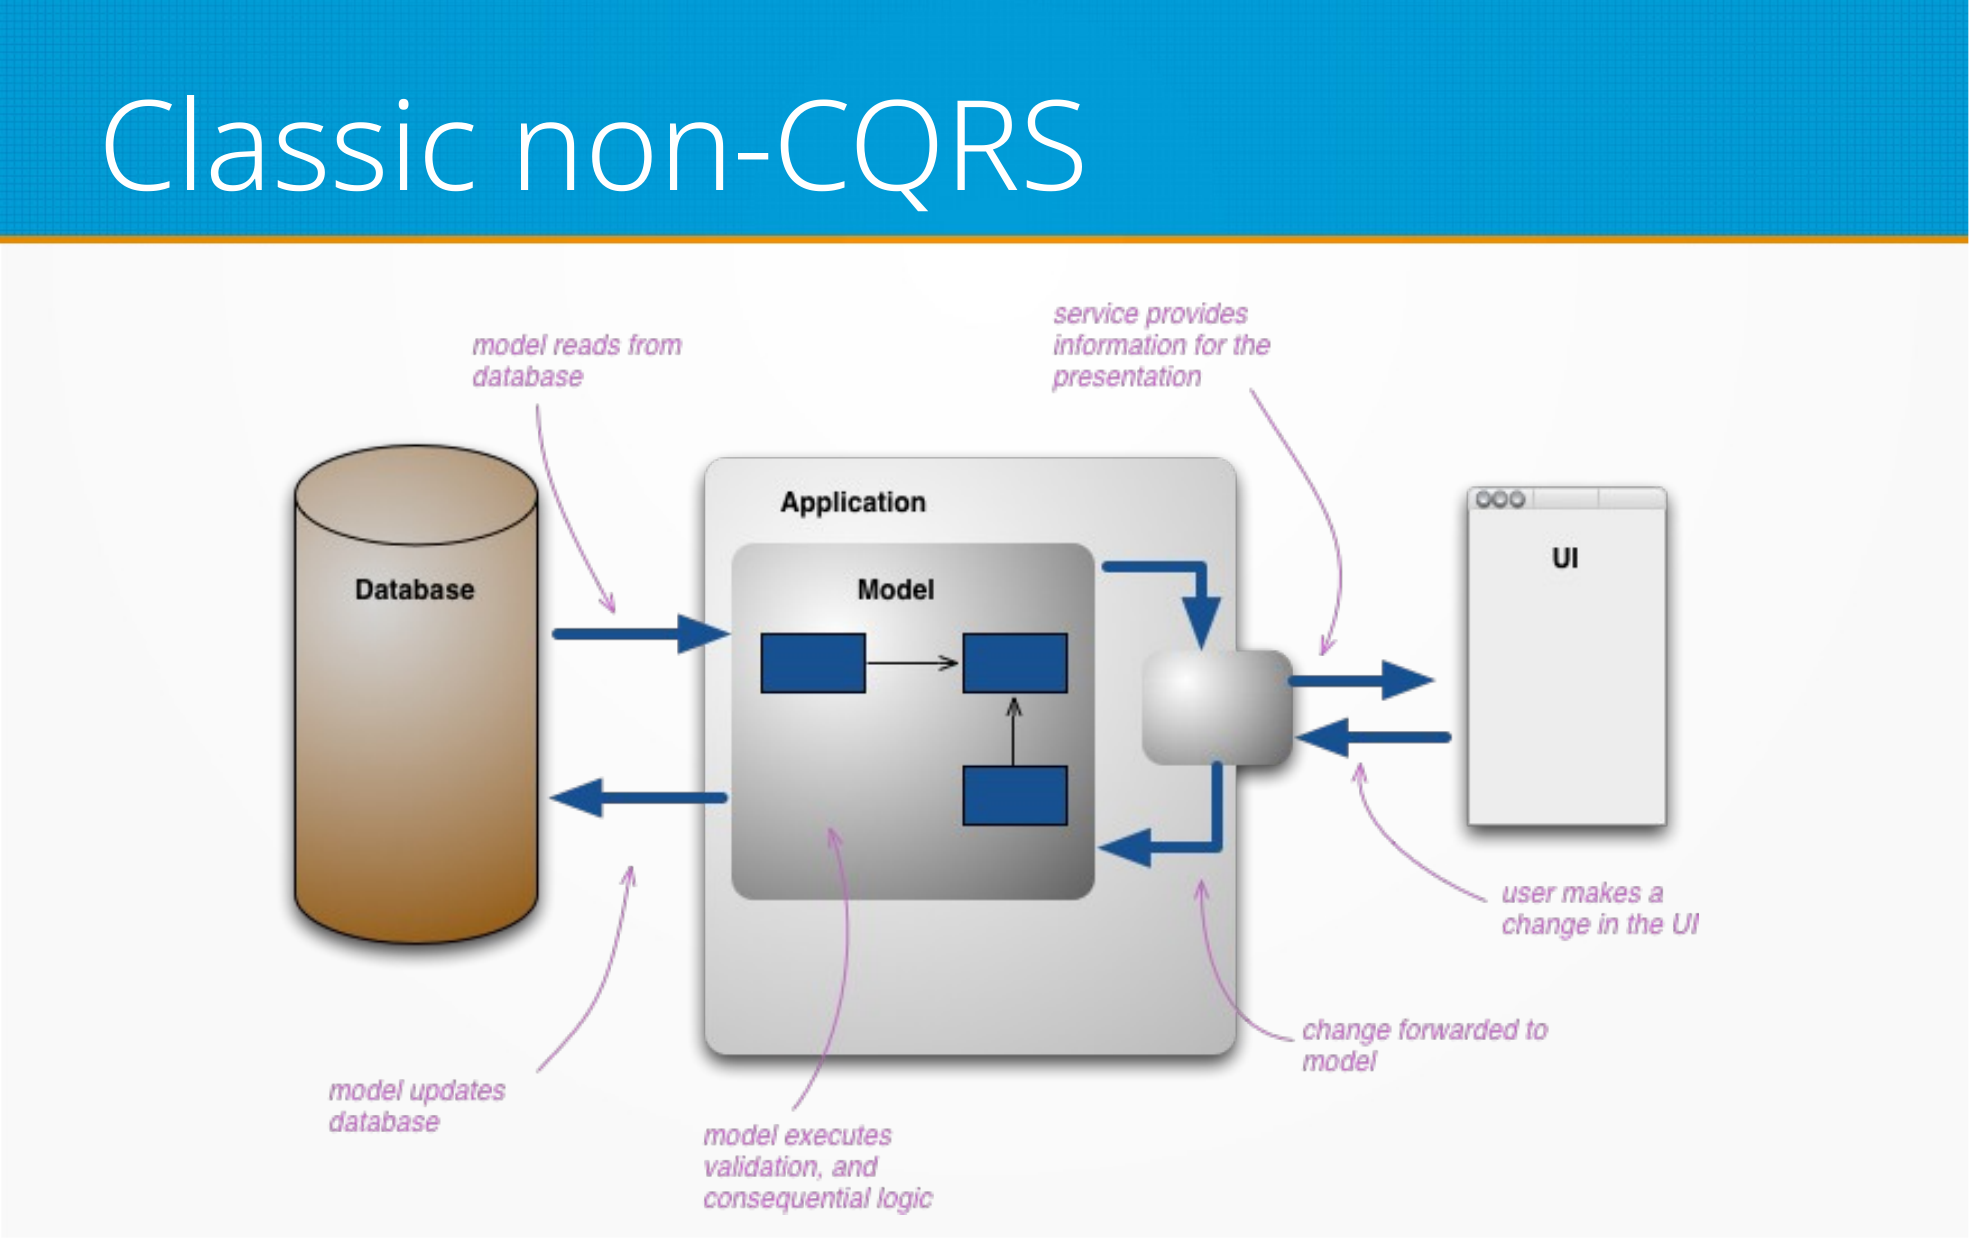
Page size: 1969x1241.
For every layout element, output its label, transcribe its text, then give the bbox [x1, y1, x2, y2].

picture [0, 233, 1969, 1241]
title Classic non-CQRS [98, 19, 1870, 227]
